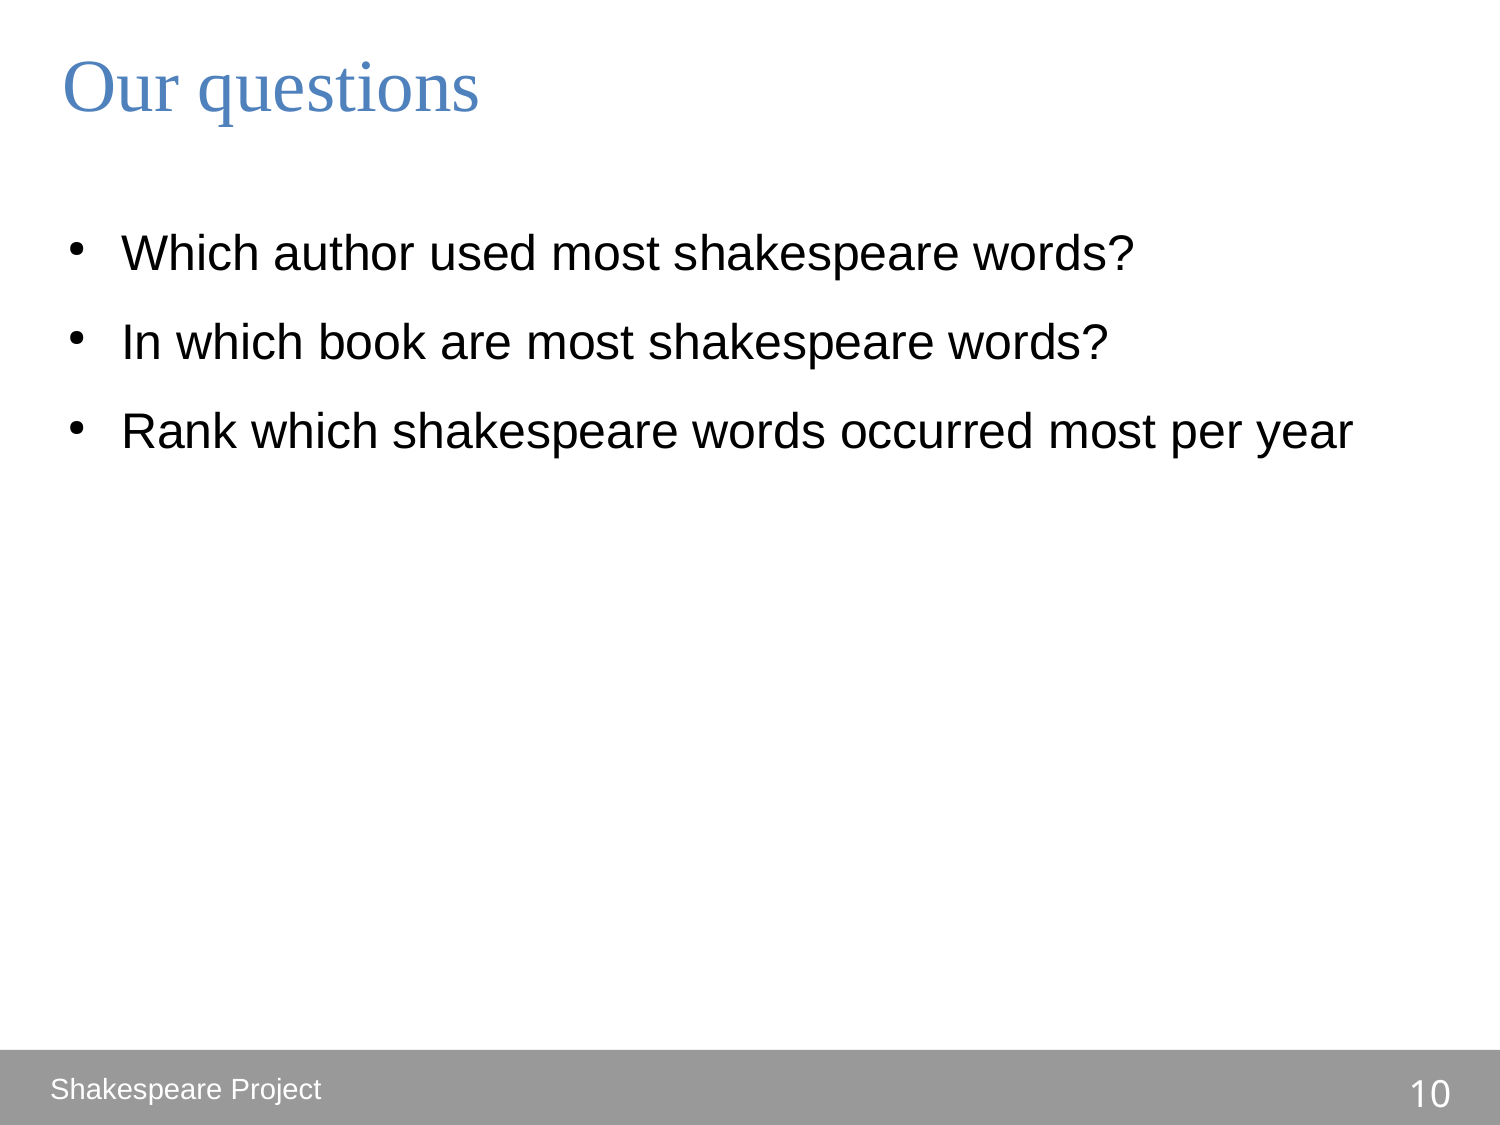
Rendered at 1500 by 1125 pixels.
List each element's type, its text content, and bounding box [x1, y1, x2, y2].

footer Shakespeare Project [35, 1062, 1276, 1111]
slide_number <number> [1393, 1062, 1477, 1111]
title Our questions [62, 12, 1450, 150]
list Which author used most shakespeare words? In which book are most shakespeare words? Rank which shakespeare words occurred most per year [35, 212, 1423, 910]
